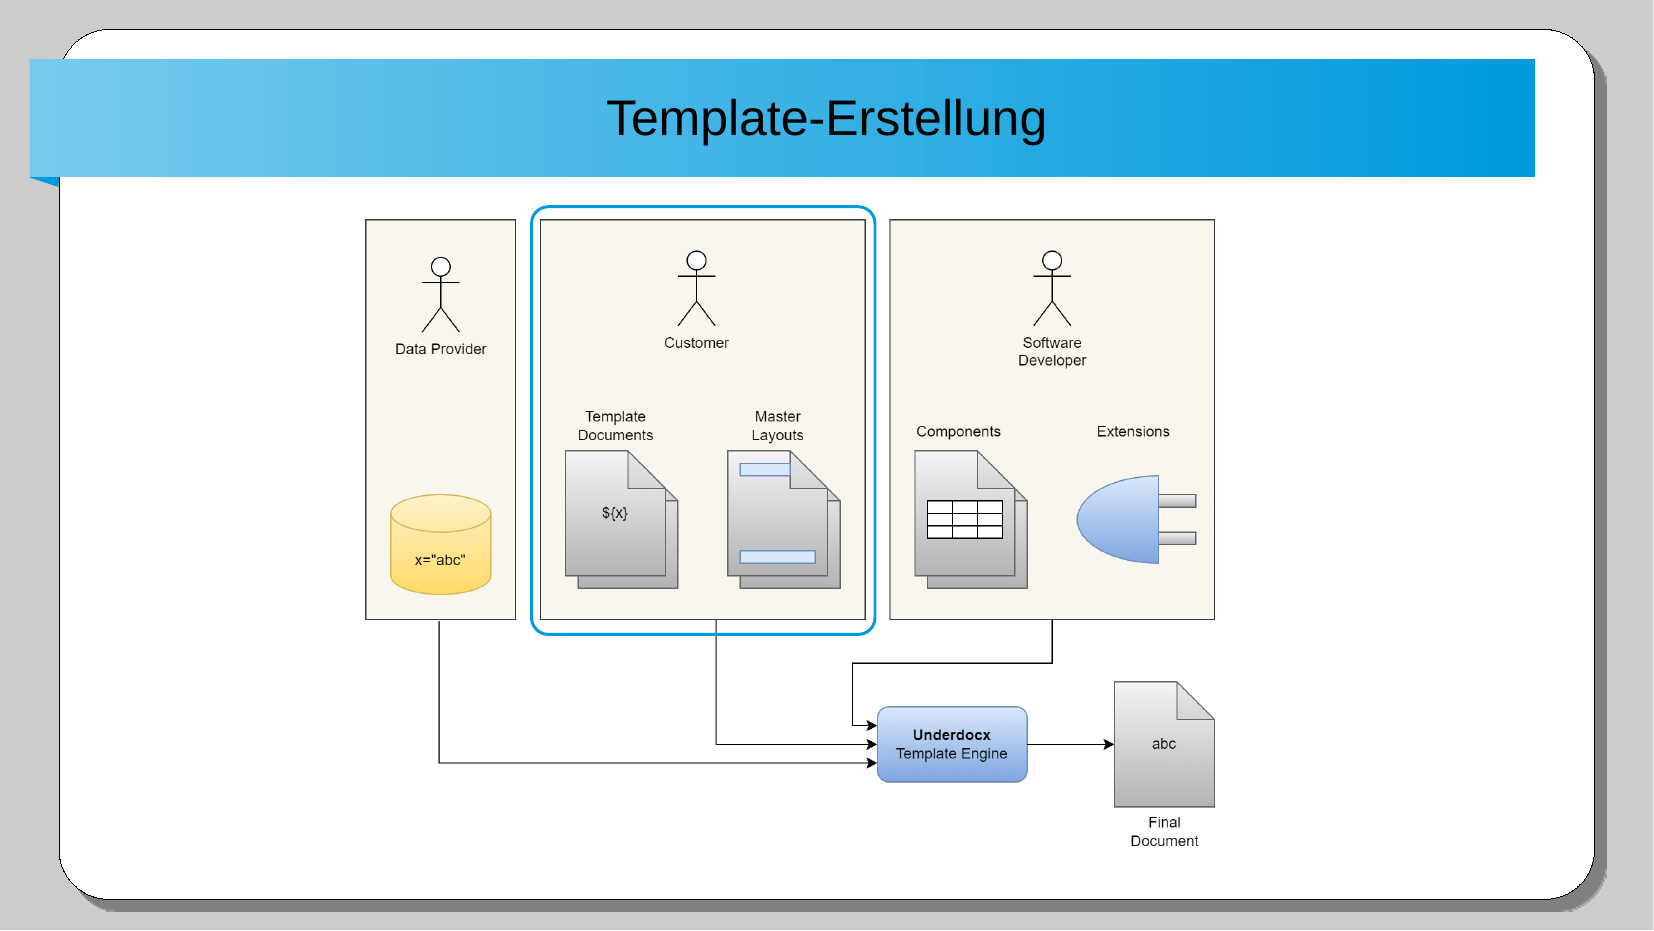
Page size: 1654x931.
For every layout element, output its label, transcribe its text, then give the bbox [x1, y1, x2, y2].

picture [534, 219, 873, 632]
title Template-Erstellung [118, 59, 1536, 178]
picture [365, 219, 1241, 857]
